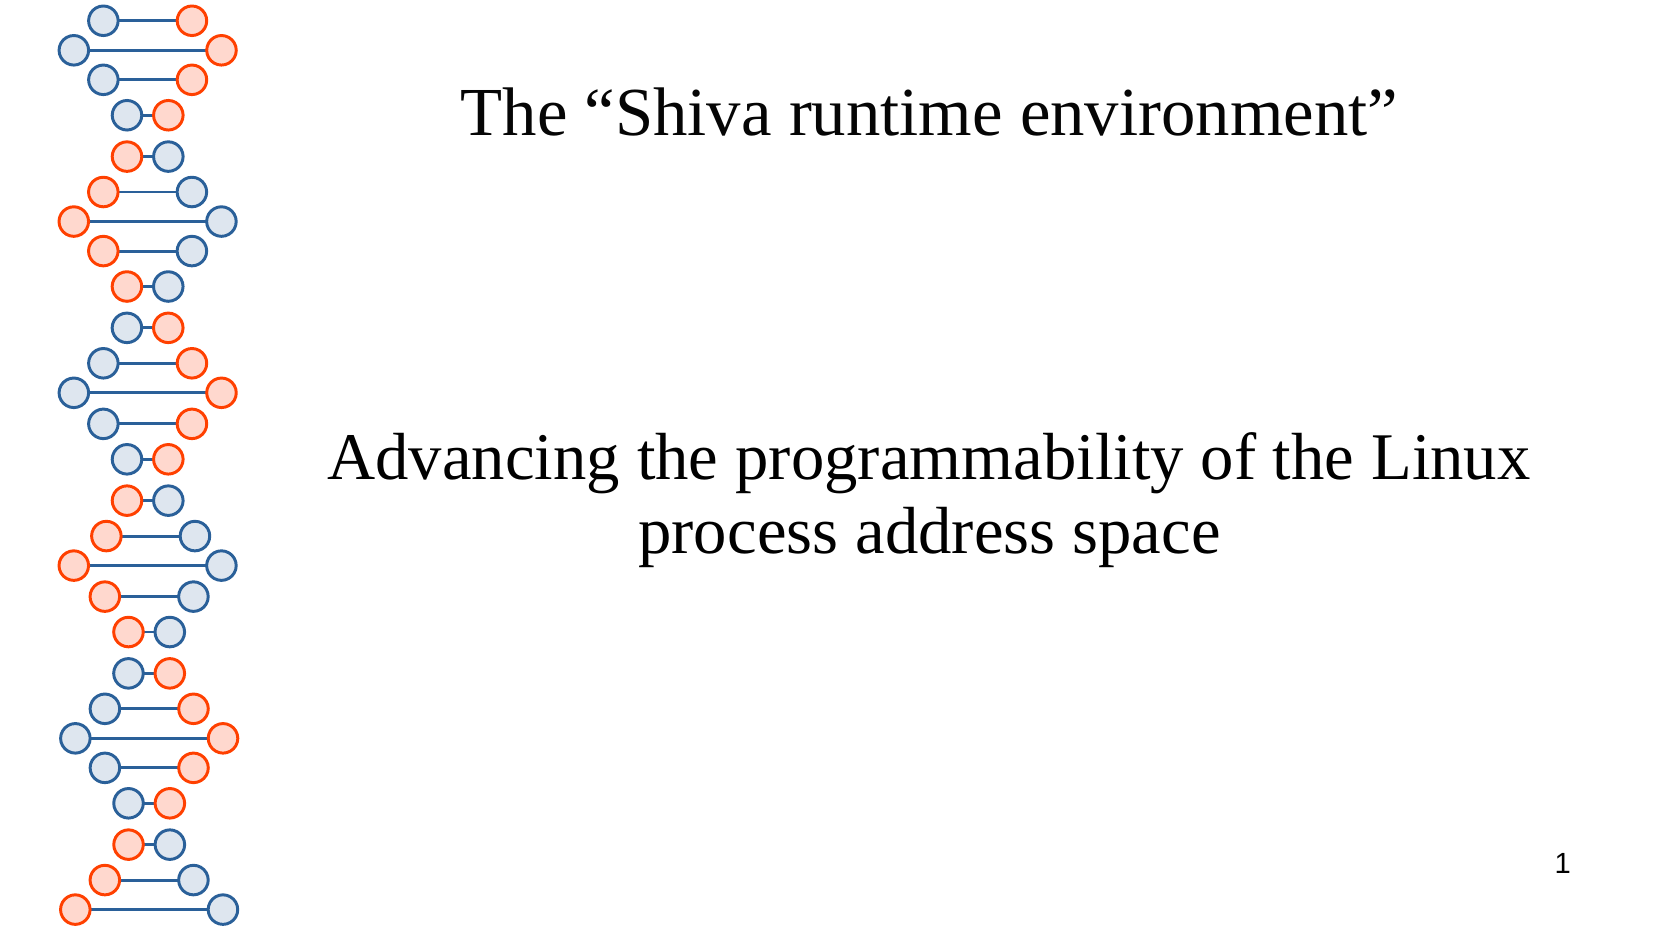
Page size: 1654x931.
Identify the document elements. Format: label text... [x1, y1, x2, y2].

title The “Shiva runtime environment” [265, 35, 1595, 189]
subtitle Advancing the programmability of the Linux process address space [265, 224, 1595, 764]
